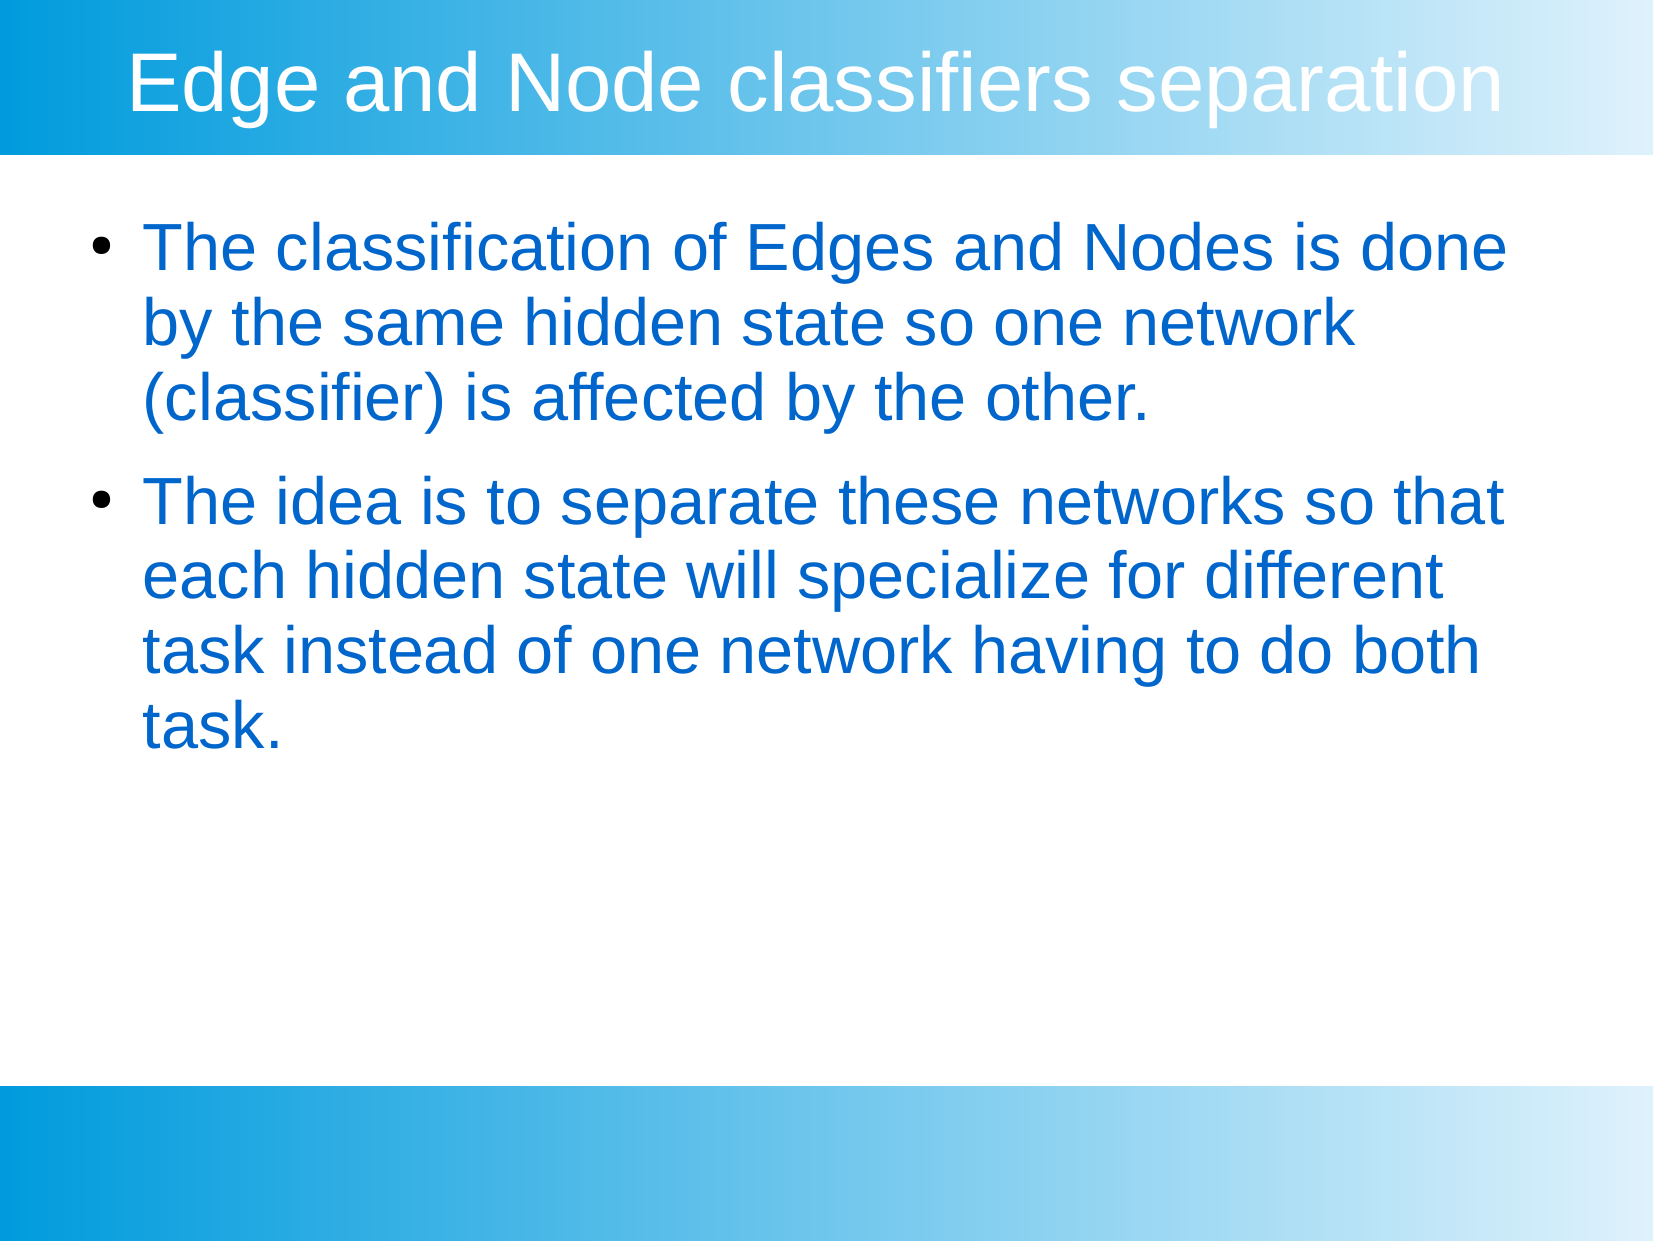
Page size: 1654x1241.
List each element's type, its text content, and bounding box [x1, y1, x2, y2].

title Edge and Node classifiers separation [71, 30, 1561, 136]
list The classification of Edges and Nodes is done by the same hidden state so one network (classifier) is affected by the other. The idea is to separate these networks so that each hidden state will specialize for different task instead of one network having to do both task. [71, 210, 1561, 930]
